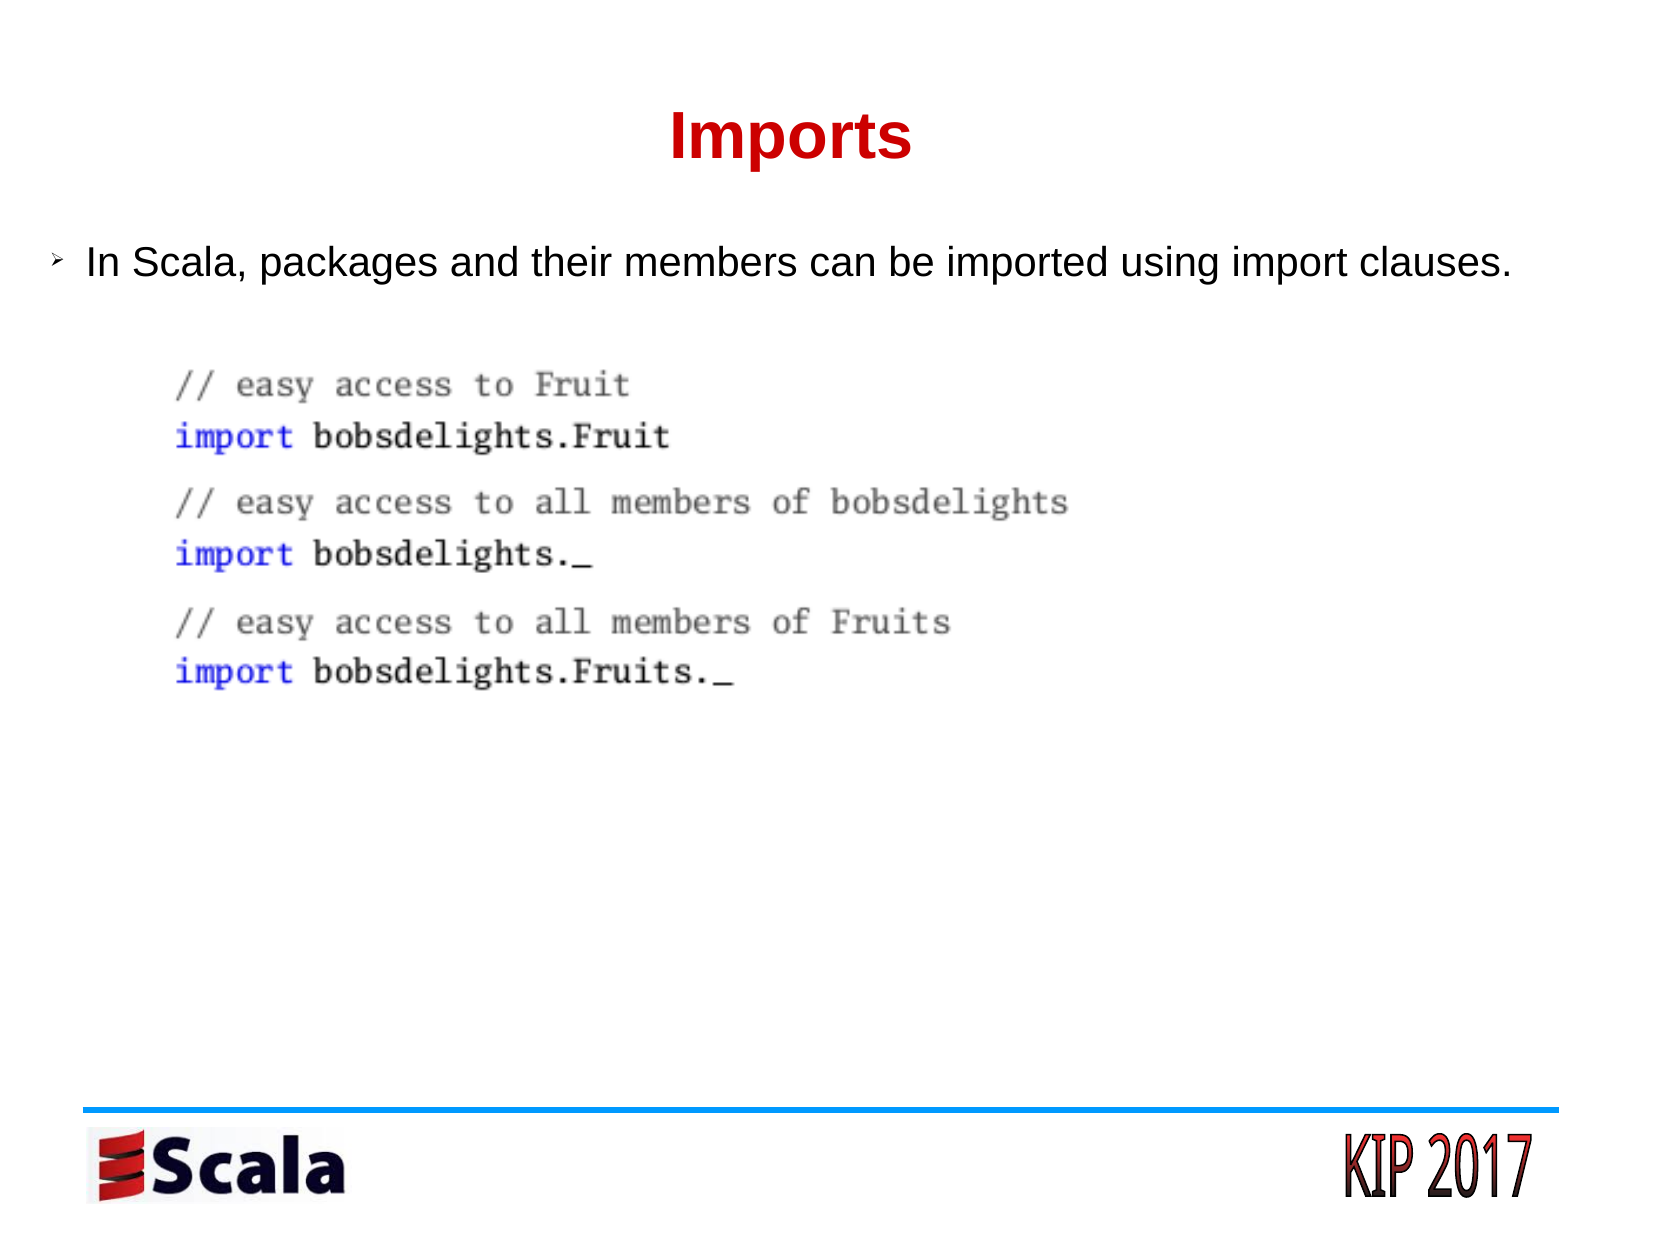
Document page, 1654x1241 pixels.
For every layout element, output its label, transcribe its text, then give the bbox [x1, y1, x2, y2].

picture [135, 366, 1123, 707]
title Imports [47, 70, 1536, 184]
picture [86, 1127, 359, 1204]
text_box In Scala, packages and their members can be imported using import clauses. [0, 184, 1654, 707]
